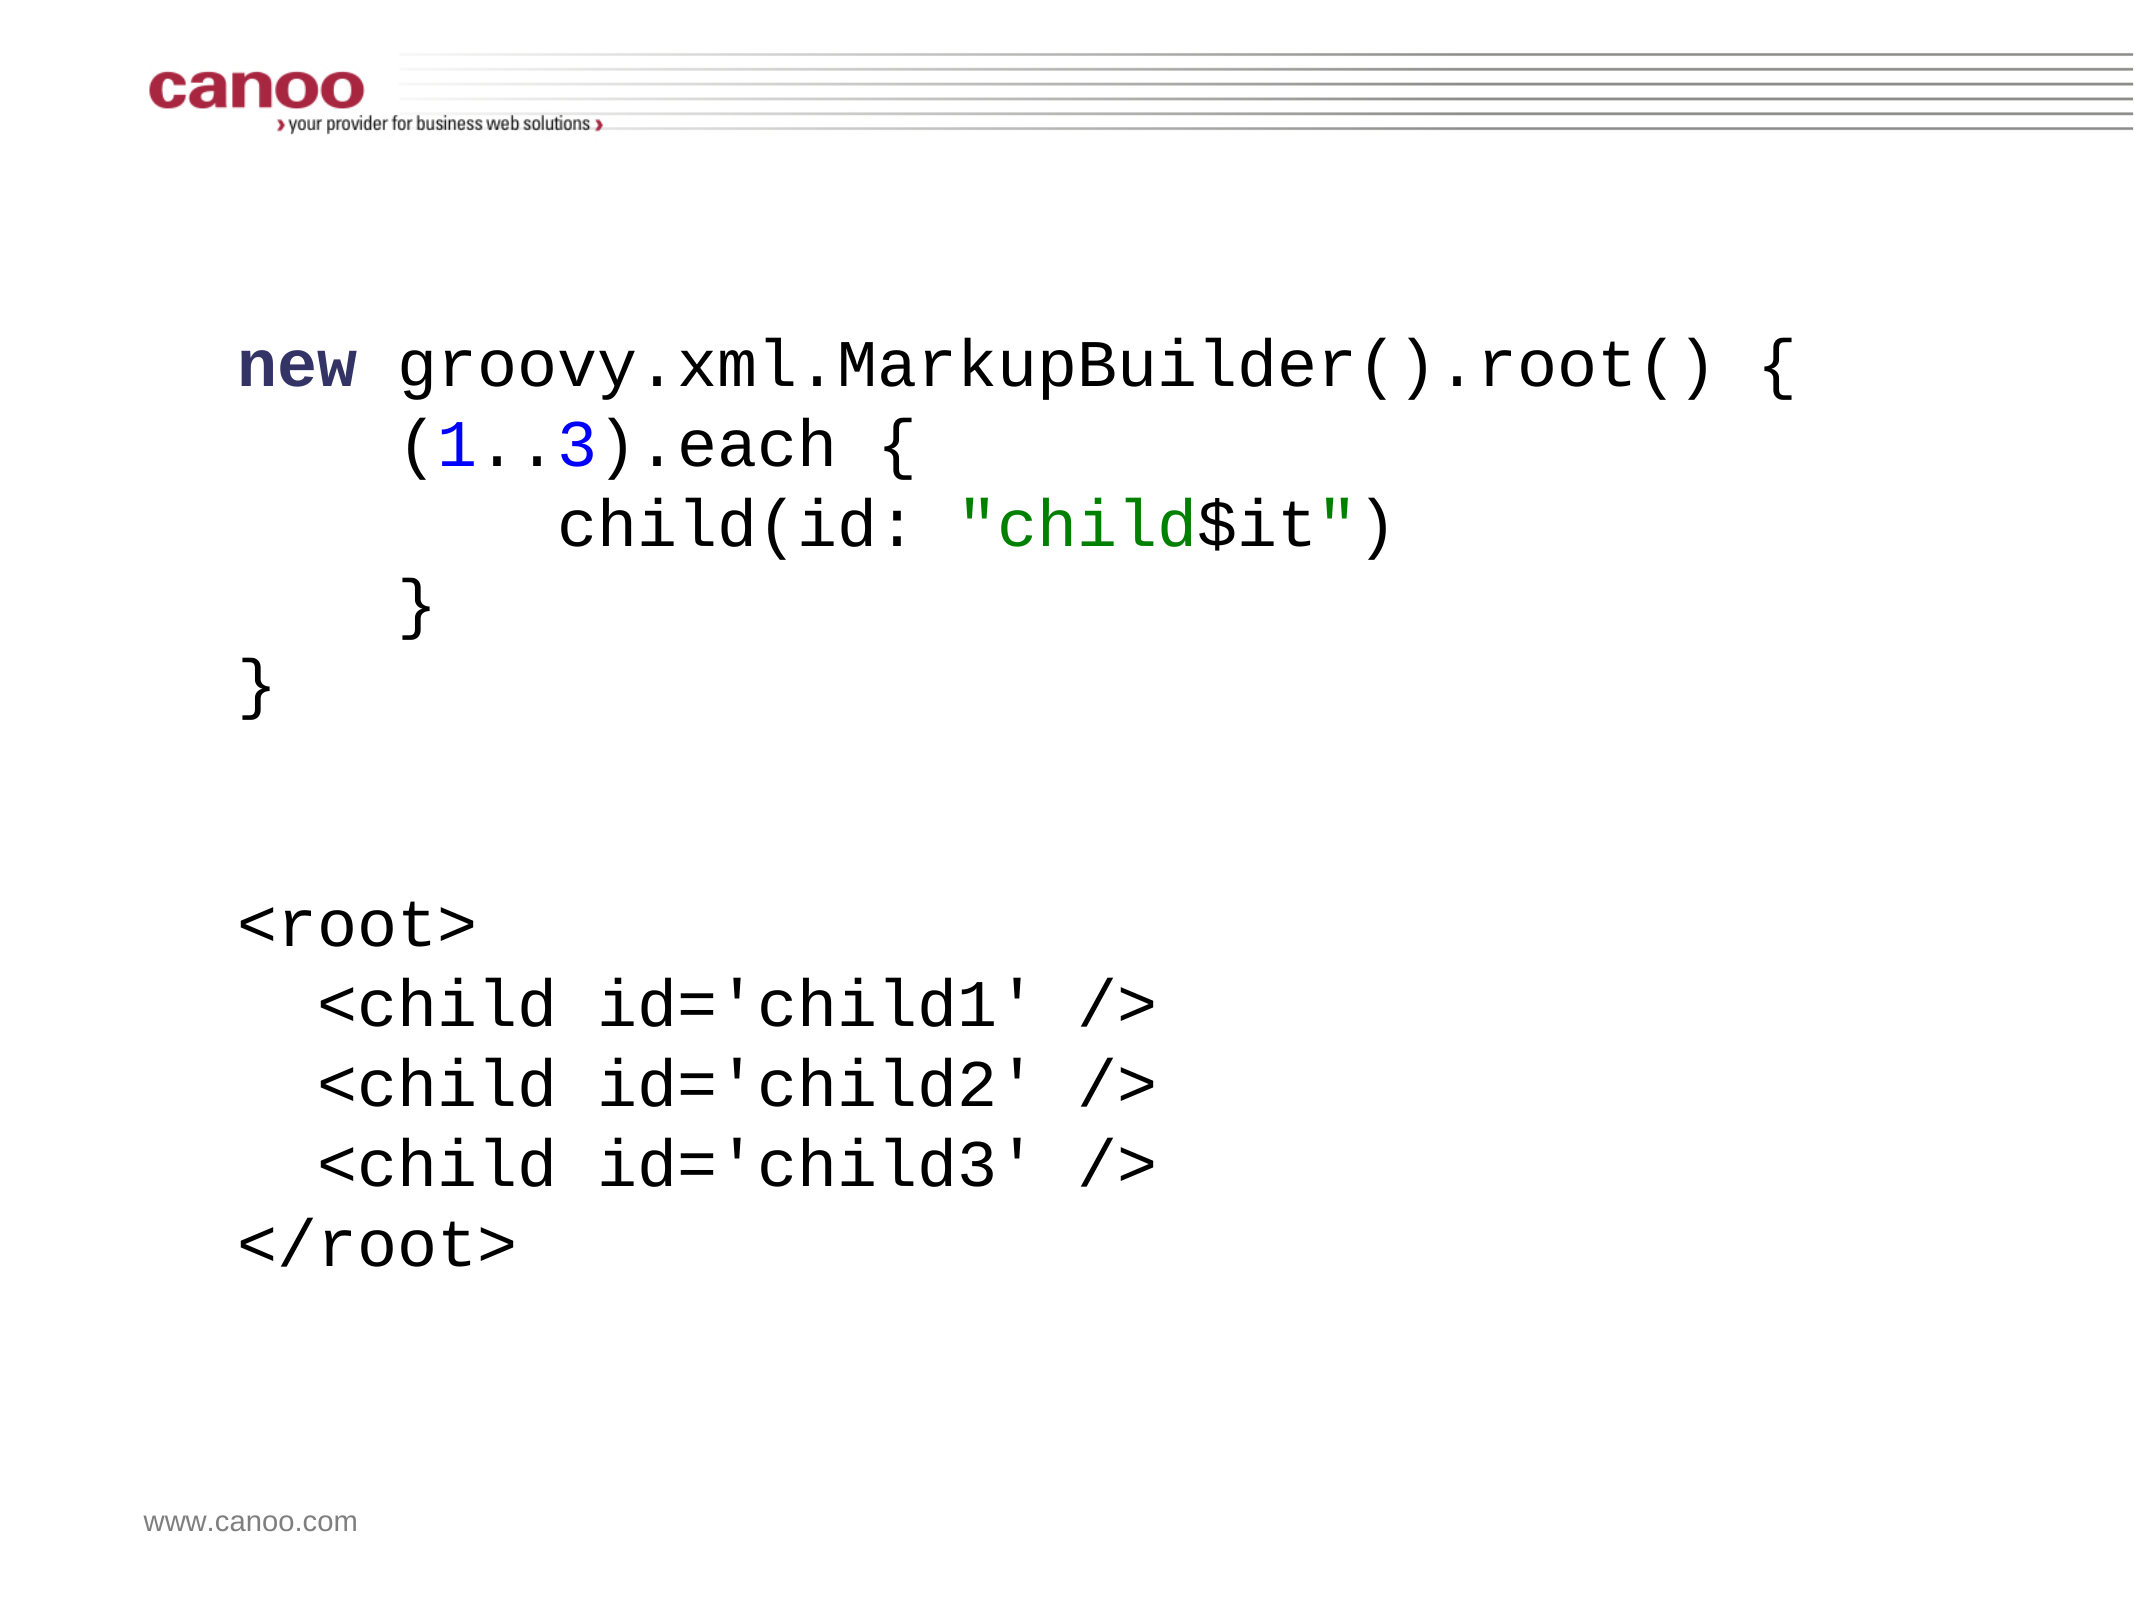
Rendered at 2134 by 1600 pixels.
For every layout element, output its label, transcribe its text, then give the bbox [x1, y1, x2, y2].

picture [0, 21, 2134, 188]
text_box new groovy.xml.MarkupBuilder().root() { (1..3).each { child(id: "child$it") } } <root> <child id='child1' /> <child id='child2' /> <child id='child3' /> </root> [222, 312, 1911, 1288]
